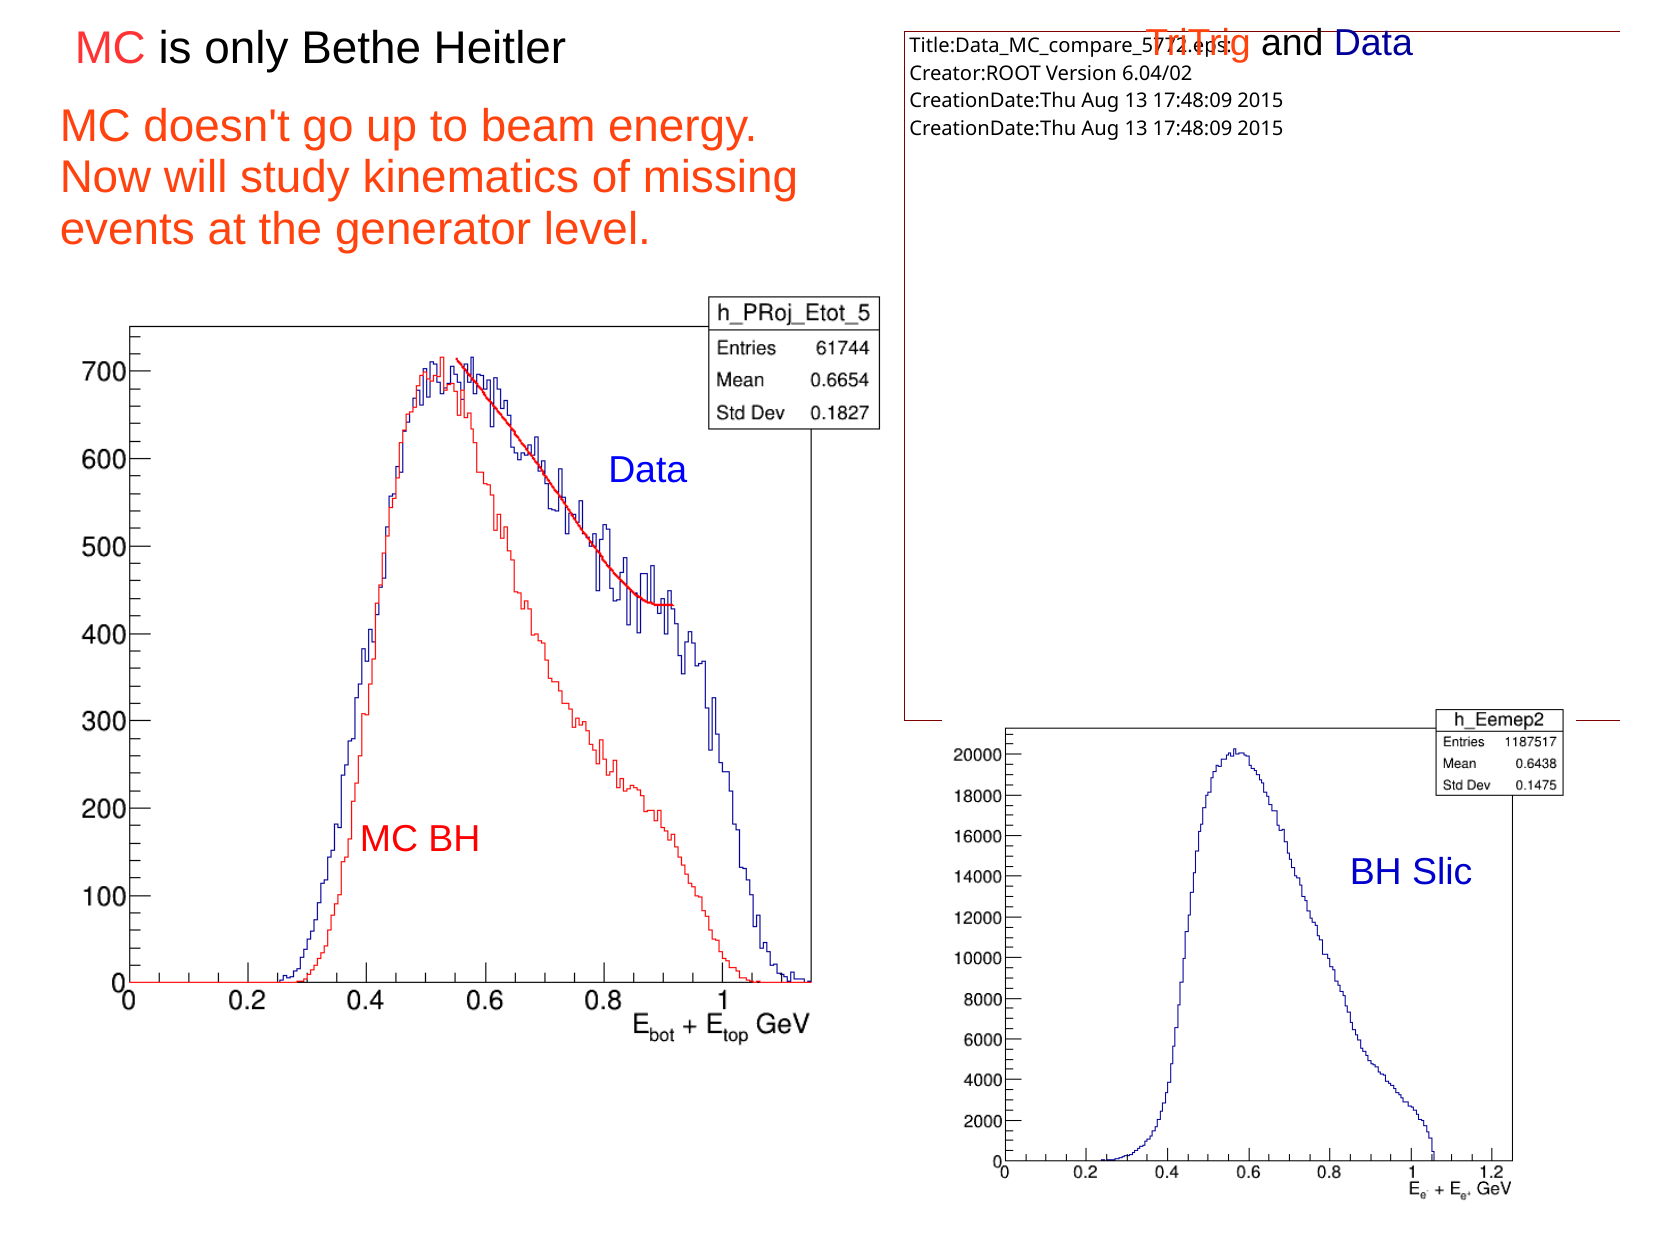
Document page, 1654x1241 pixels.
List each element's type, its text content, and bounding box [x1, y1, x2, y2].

text_box MC is only Bethe Heitler [60, 15, 582, 82]
picture [45, 244, 896, 1066]
text_box MC BH [345, 810, 511, 867]
text_box TriTrig and Data [1130, 14, 1428, 72]
text_box MC doesn't go up to beam energy. Now will study kinematics of missing events at the generator level. [45, 92, 827, 262]
picture [902, 29, 1621, 1216]
text_box Data [593, 441, 706, 499]
text_box BH Slic [1335, 843, 1488, 901]
